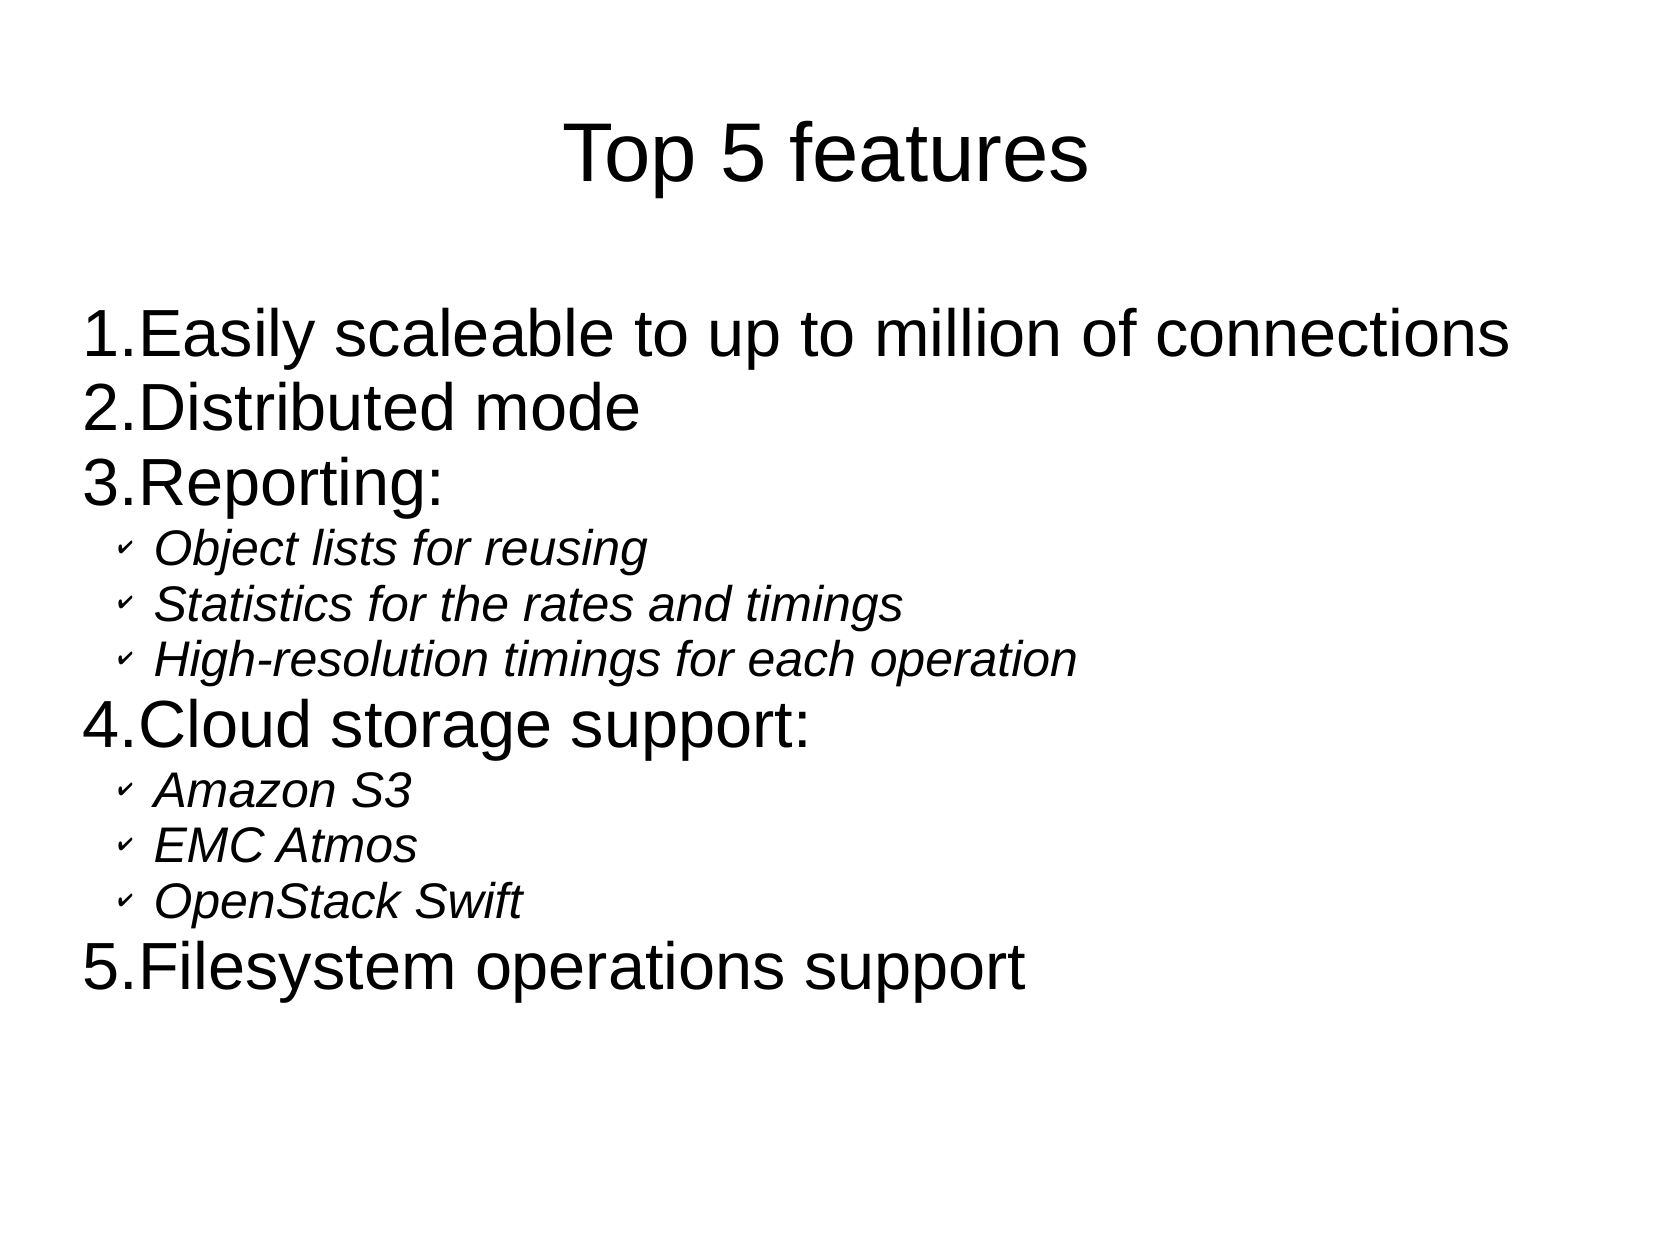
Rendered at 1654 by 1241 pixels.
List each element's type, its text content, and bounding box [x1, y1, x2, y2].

title Top 5 features [82, 49, 1571, 213]
subtitle Easily scaleable to up to million of connections Distributed mode Reporting: Object lists for reusing Statistics for the rates and timings High-resolution timings for each operation Cloud storage support: Amazon S3 EMC Atmos OpenStack Swift Filesystem operations support [82, 213, 1571, 1087]
